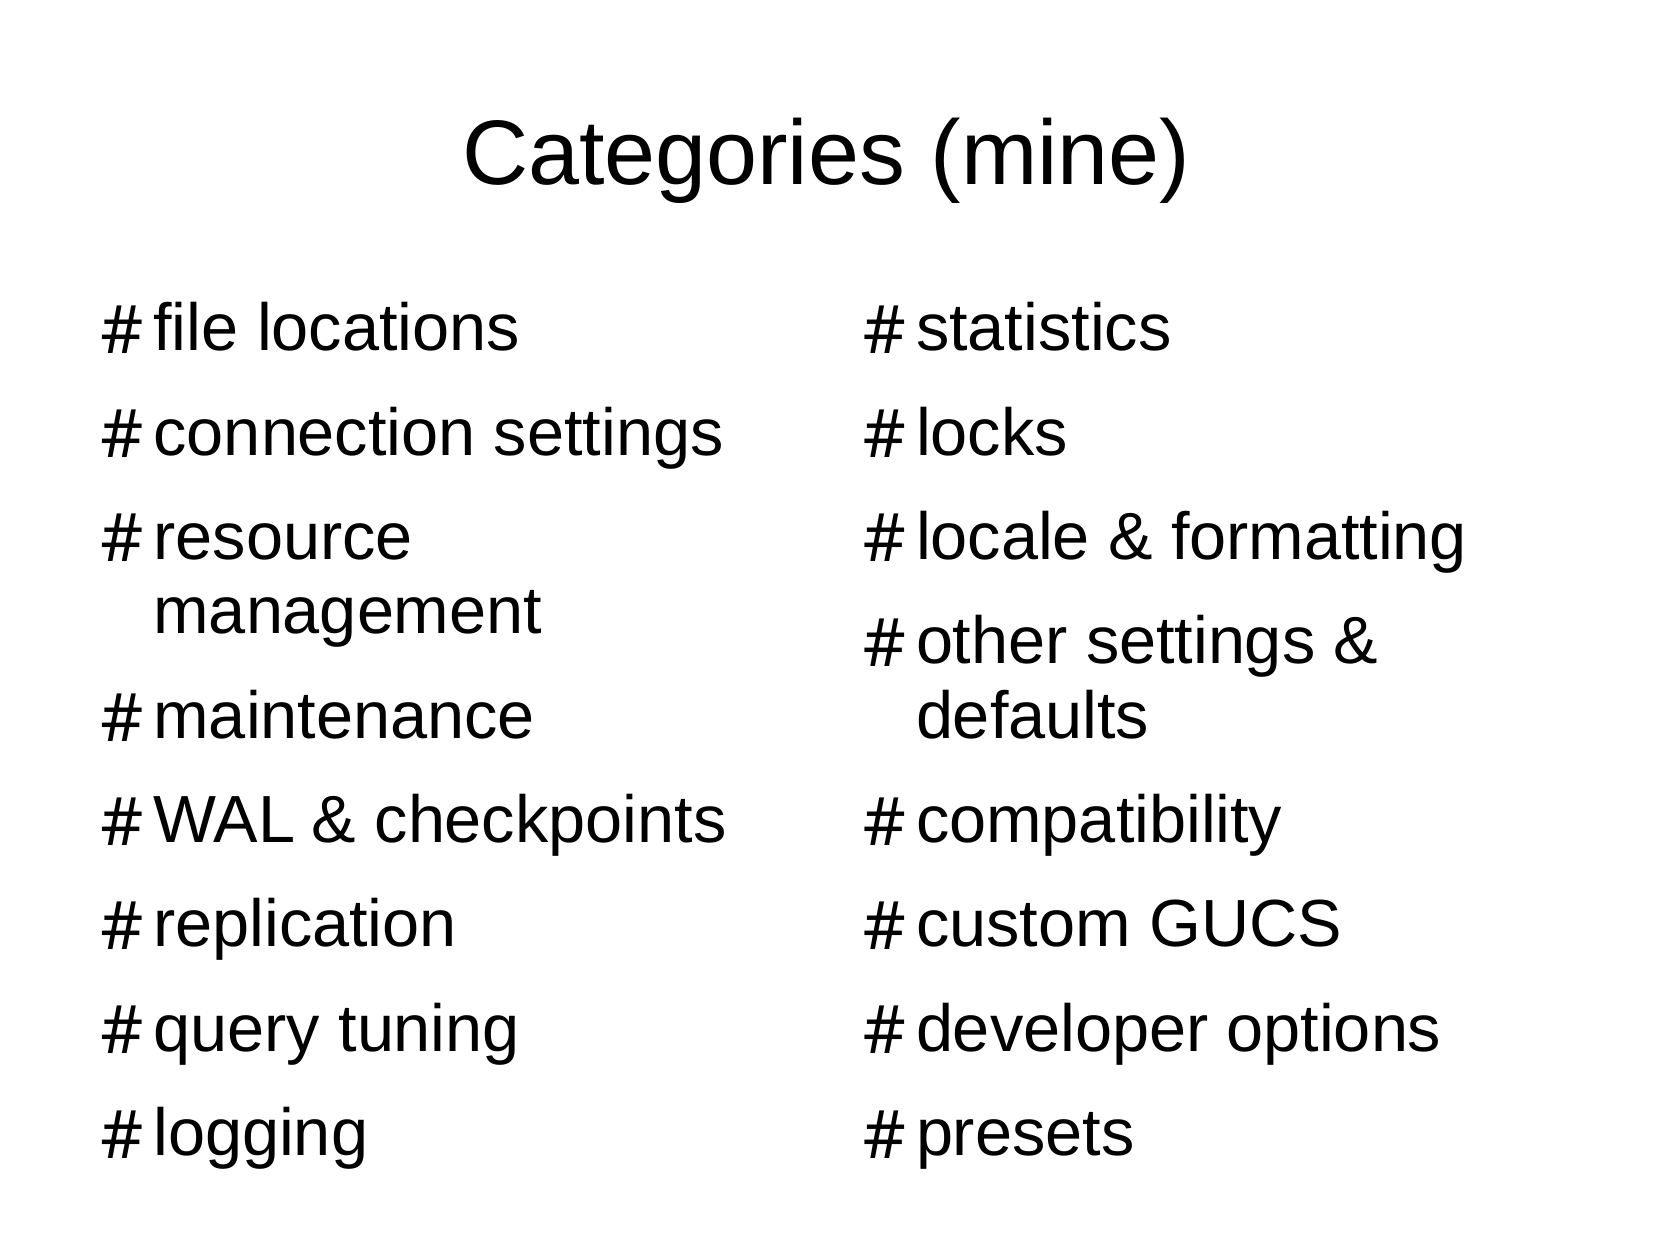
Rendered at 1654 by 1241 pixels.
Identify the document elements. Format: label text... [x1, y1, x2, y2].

title Categories (mine) [82, 49, 1571, 257]
list statistics locks locale & formatting other settings & defaults compatibility custom GUCS developer options presets [845, 290, 1572, 1170]
list file locations connection settings resource management maintenance WAL & checkpoints replication query tuning logging [82, 290, 809, 1170]
